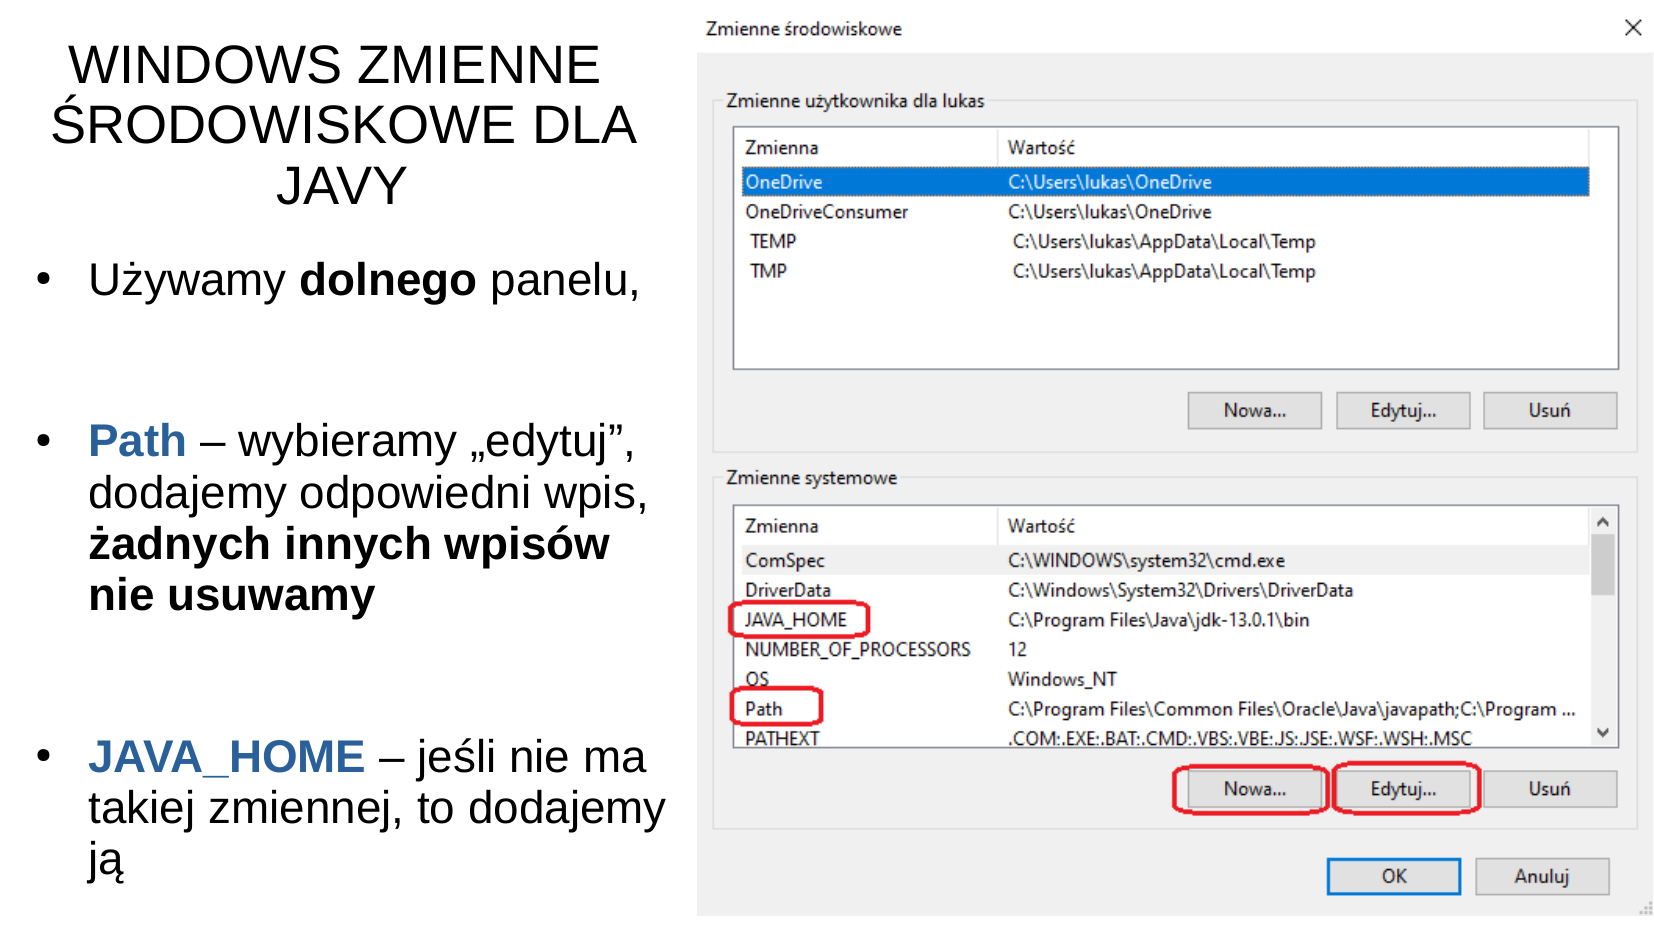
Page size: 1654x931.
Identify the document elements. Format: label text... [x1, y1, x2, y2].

picture [697, 9, 1654, 916]
title WINDOWS ZMIENNE ŚRODOWISKOWE DLA JAVY [0, 13, 697, 237]
list Używamy dolnego panelu, Path – wybieramy „edytuj”, dodajemy odpowiedni wpis, żadnych innych wpisów nie usuwamy JAVA_HOME – jeśli nie ma takiej zmiennej, to dodajemy ją [17, 253, 697, 916]
